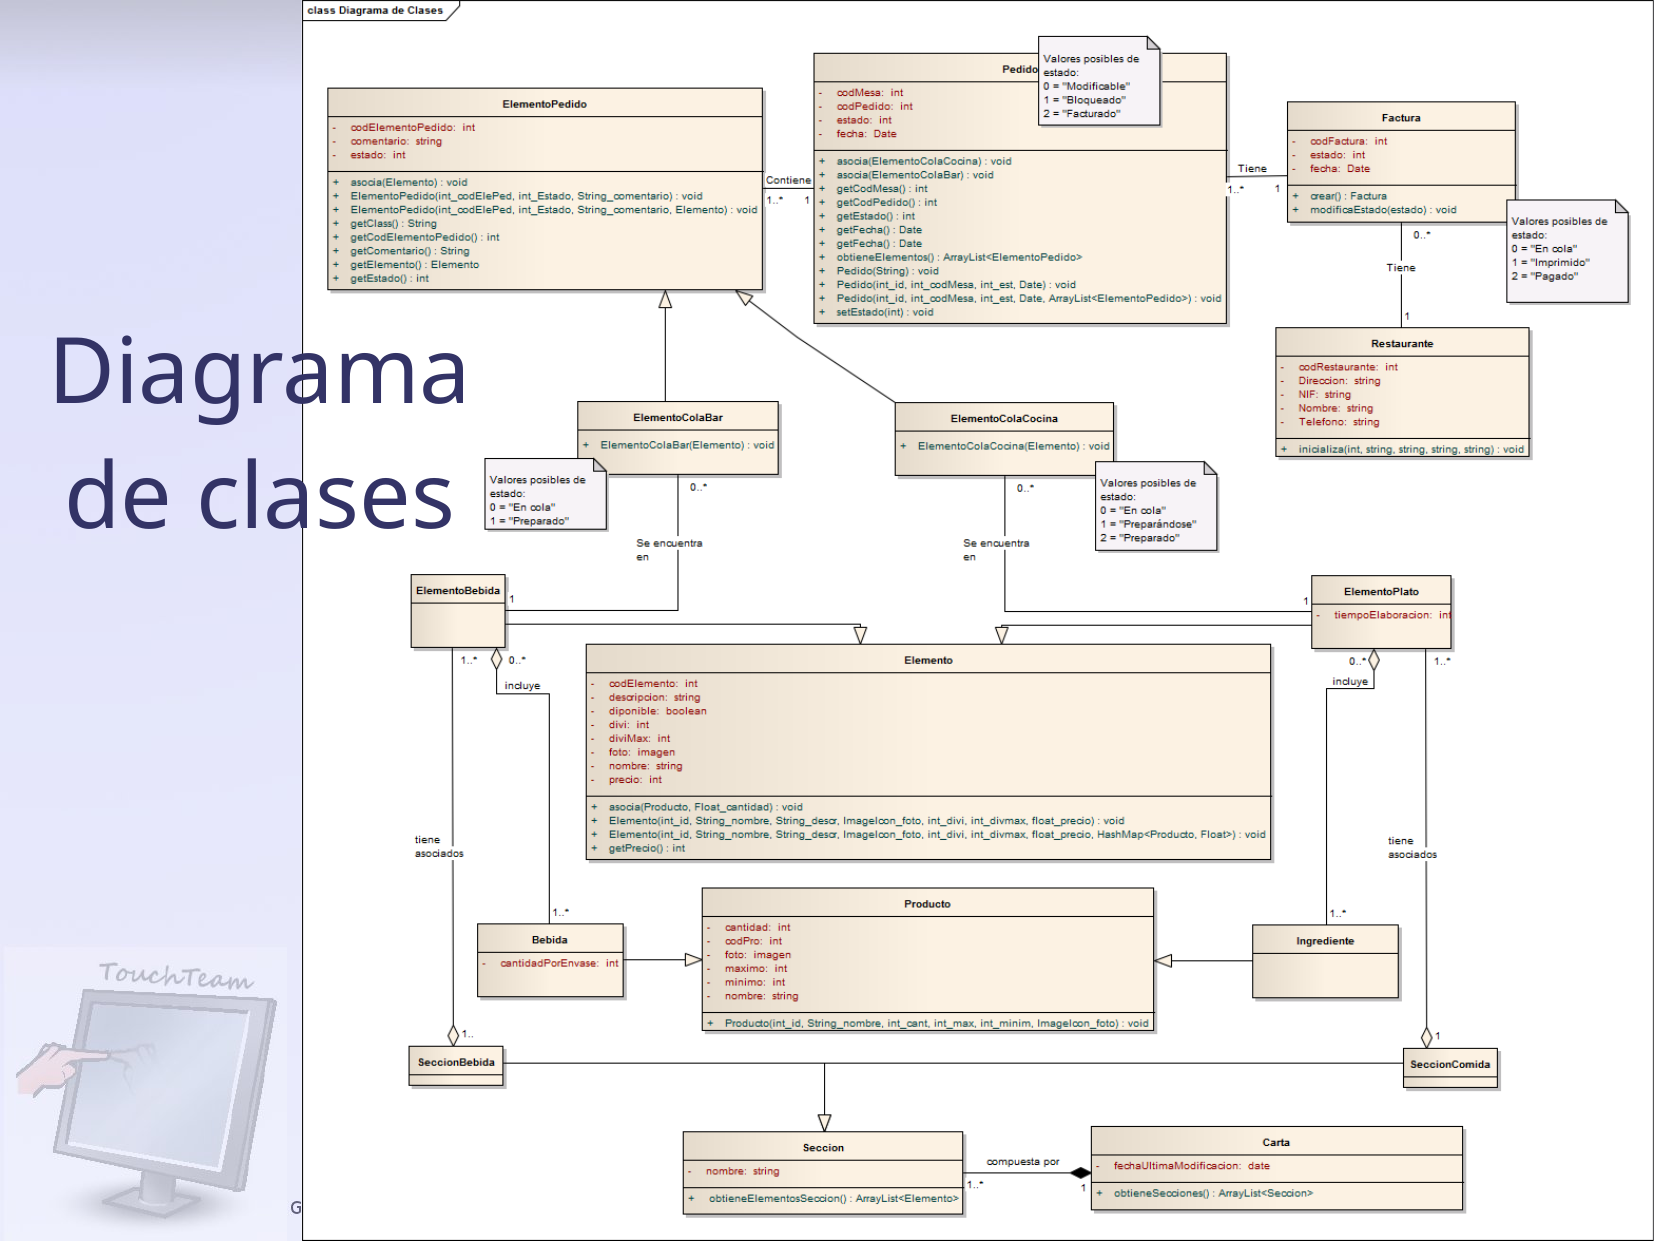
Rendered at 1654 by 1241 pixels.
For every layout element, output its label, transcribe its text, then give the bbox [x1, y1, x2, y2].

picture [0, 0, 1654, 1241]
title Diagrama de clases [17, 270, 502, 591]
